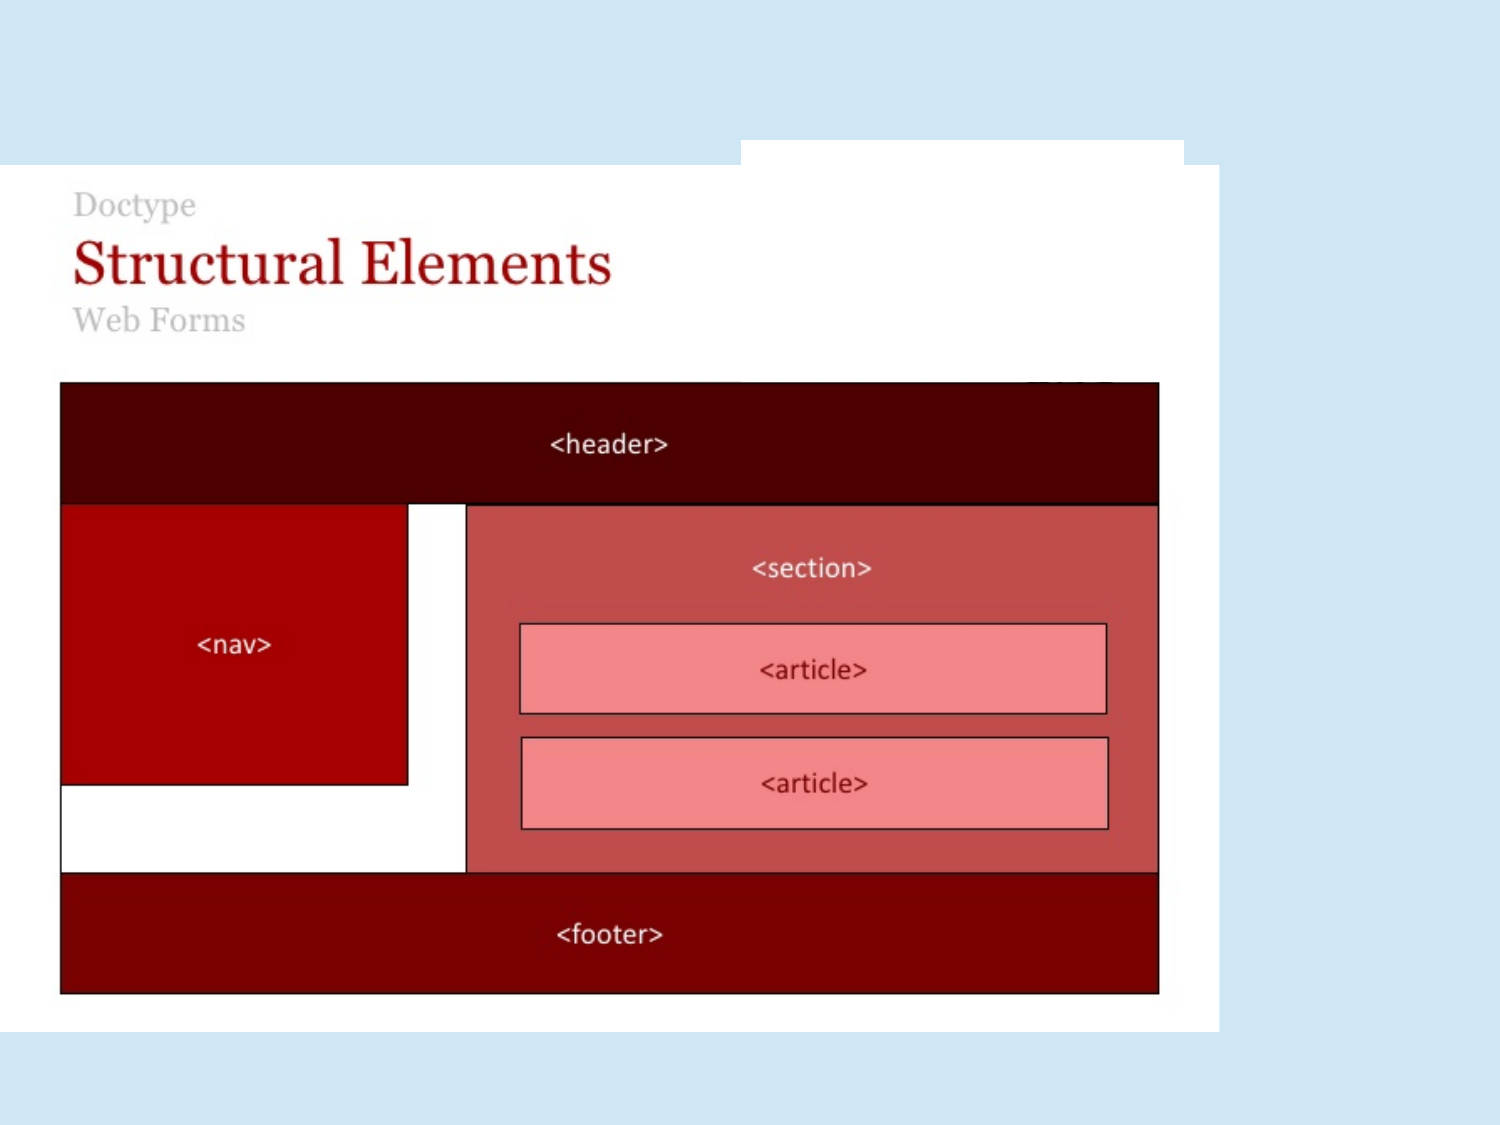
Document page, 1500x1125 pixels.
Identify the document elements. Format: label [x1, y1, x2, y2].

picture [0, 140, 1220, 1032]
